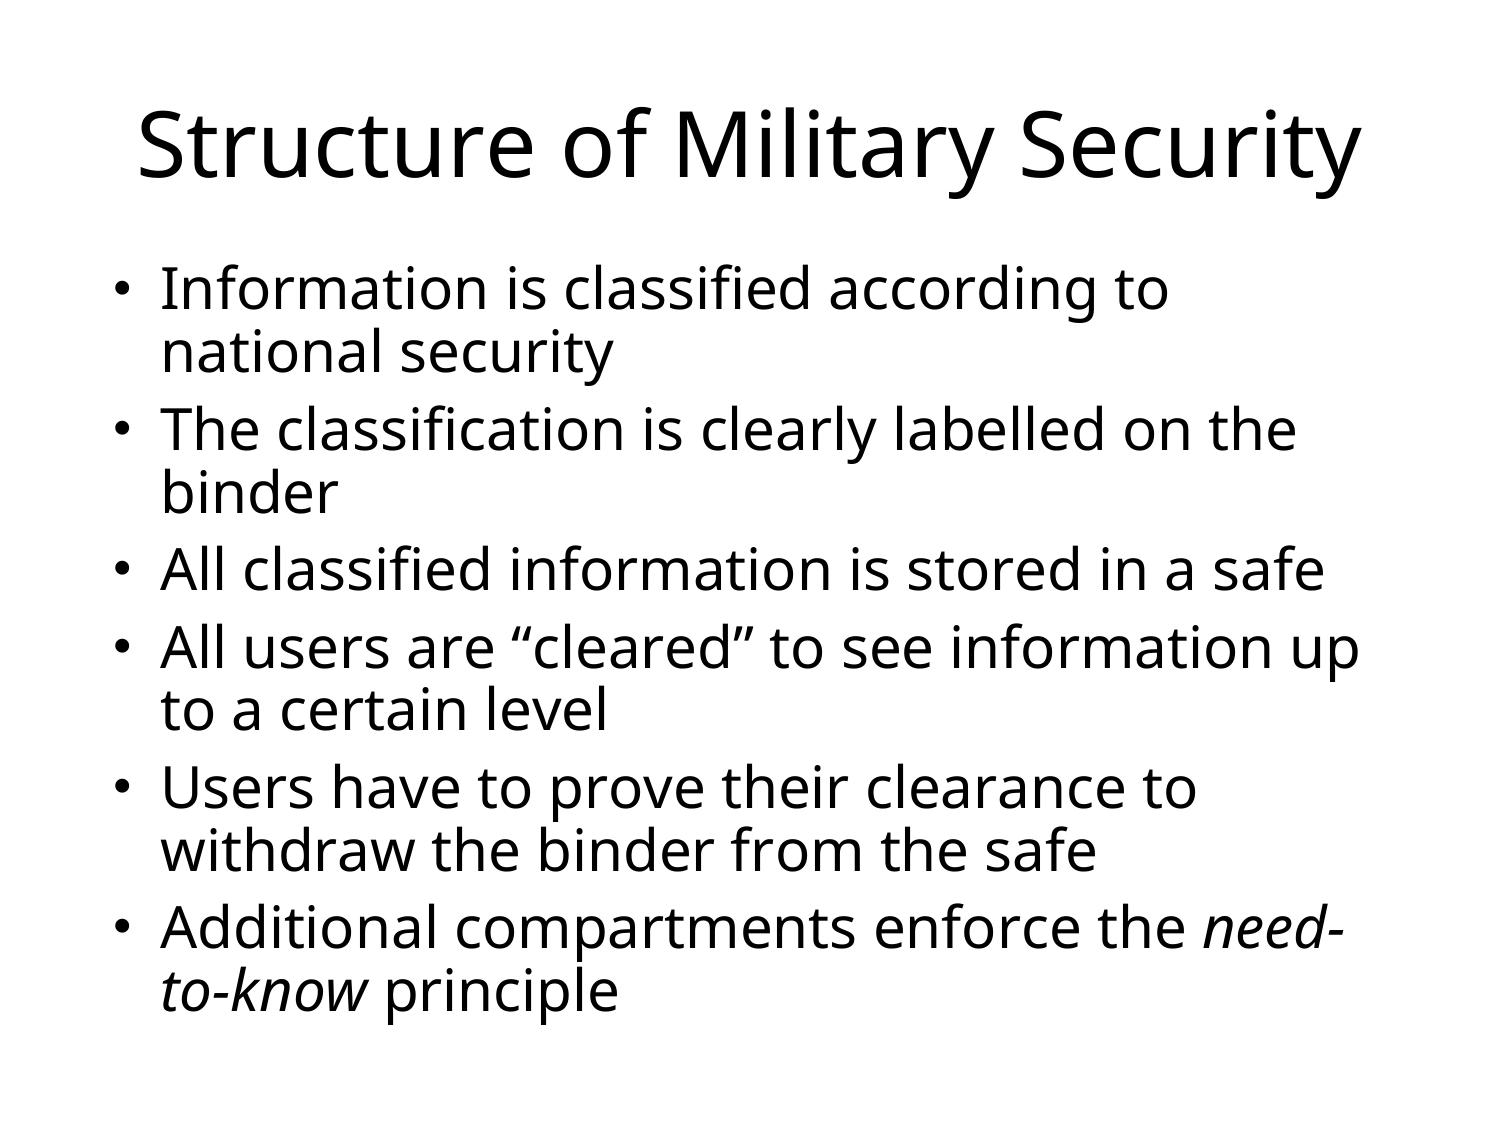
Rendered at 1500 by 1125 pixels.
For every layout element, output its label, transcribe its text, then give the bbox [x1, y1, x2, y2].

title Structure of Military Security [112, 30, 1388, 251]
list Information is classified according to national security The classification is clearly labelled on the binder All classified information is stored in a safe All users are “cleared” to see information up to a certain level Users have to prove their clearance to withdraw the binder from the safe Additional compartments enforce the need-to-know principle [112, 259, 1388, 1088]
